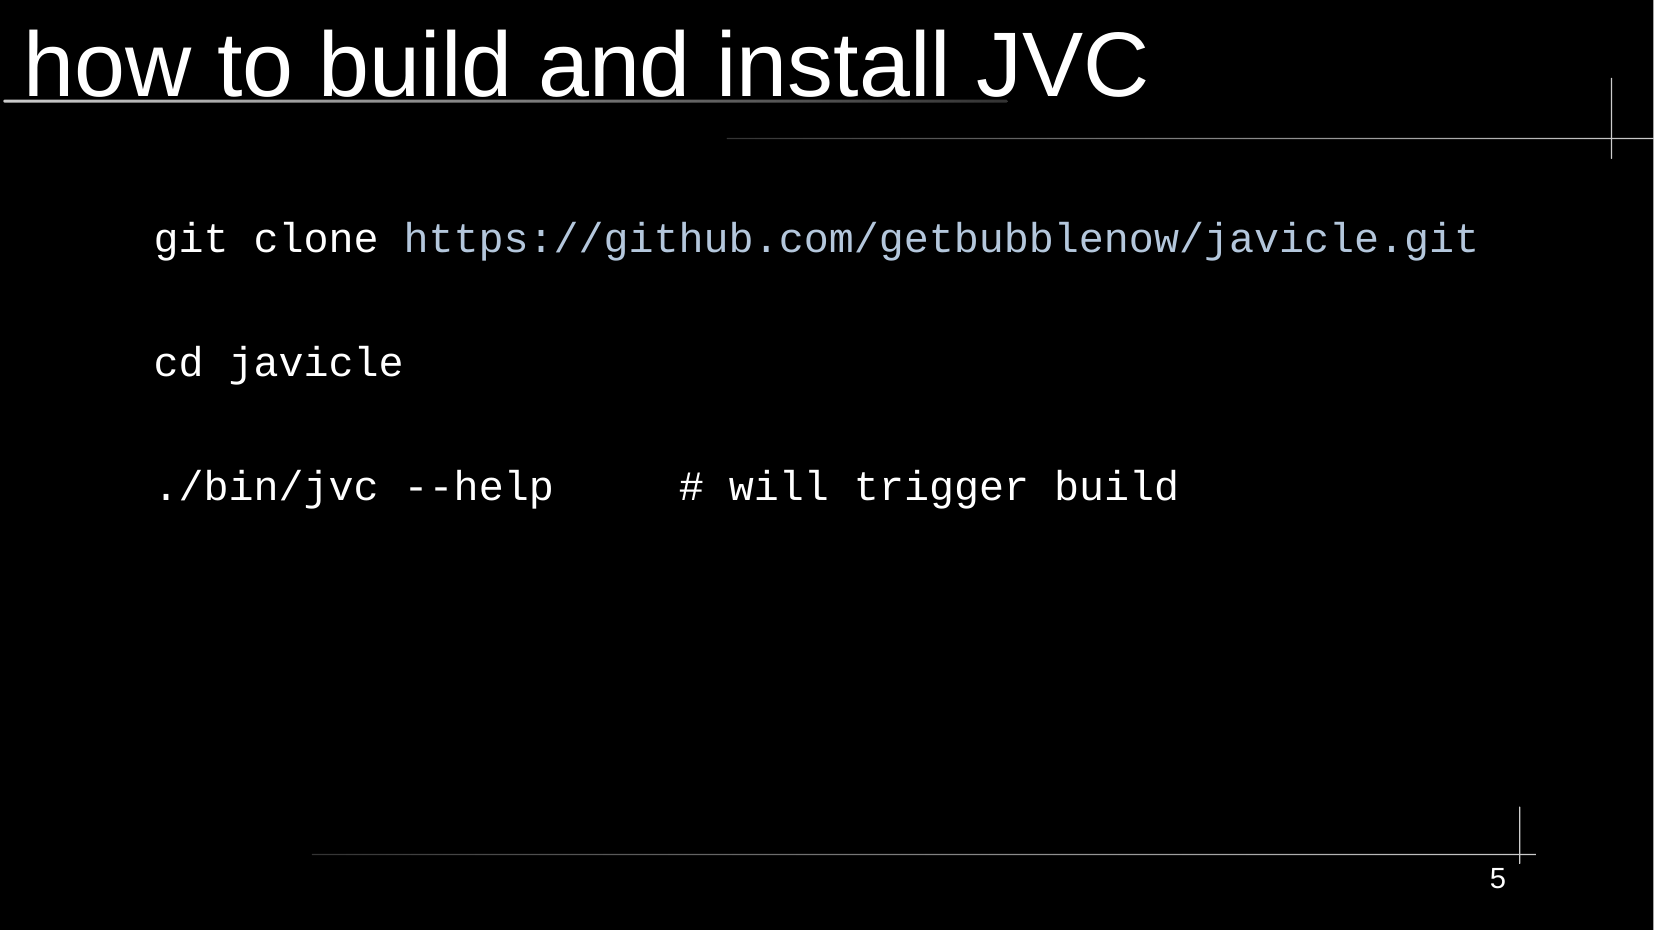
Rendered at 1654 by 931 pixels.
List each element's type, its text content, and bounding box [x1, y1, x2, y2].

list git clone https://github.com/getbubblenow/javicle.git cd javicle ./bin/jvc --help # will trigger build [82, 217, 1571, 758]
title how to build and install JVC [23, 11, 1589, 119]
